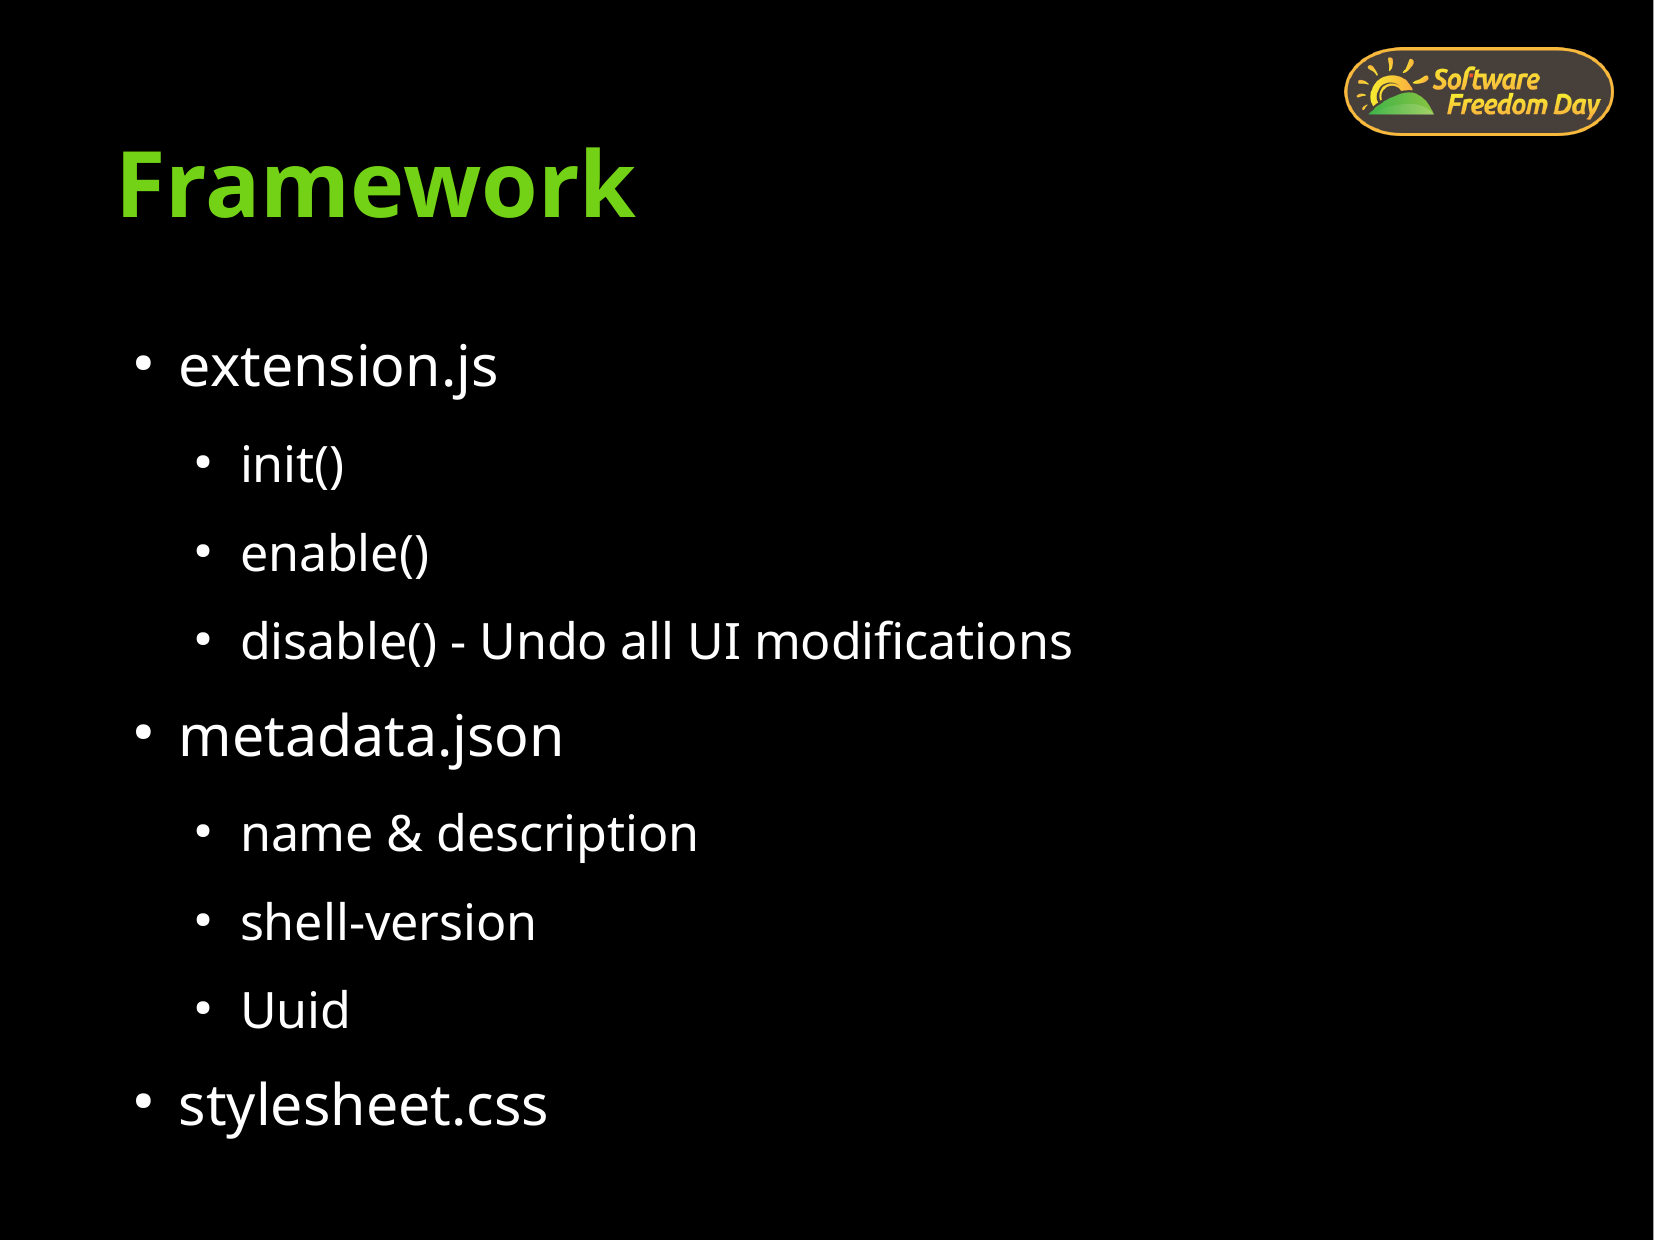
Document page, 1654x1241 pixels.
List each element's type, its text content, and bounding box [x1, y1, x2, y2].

picture [1344, 47, 1614, 136]
title Framework [115, 78, 1539, 287]
list extension.js init() enable() disable() - Undo all UI modifications metadata.json name & description shell-version Uuid stylesheet.css [118, 325, 1536, 1145]
